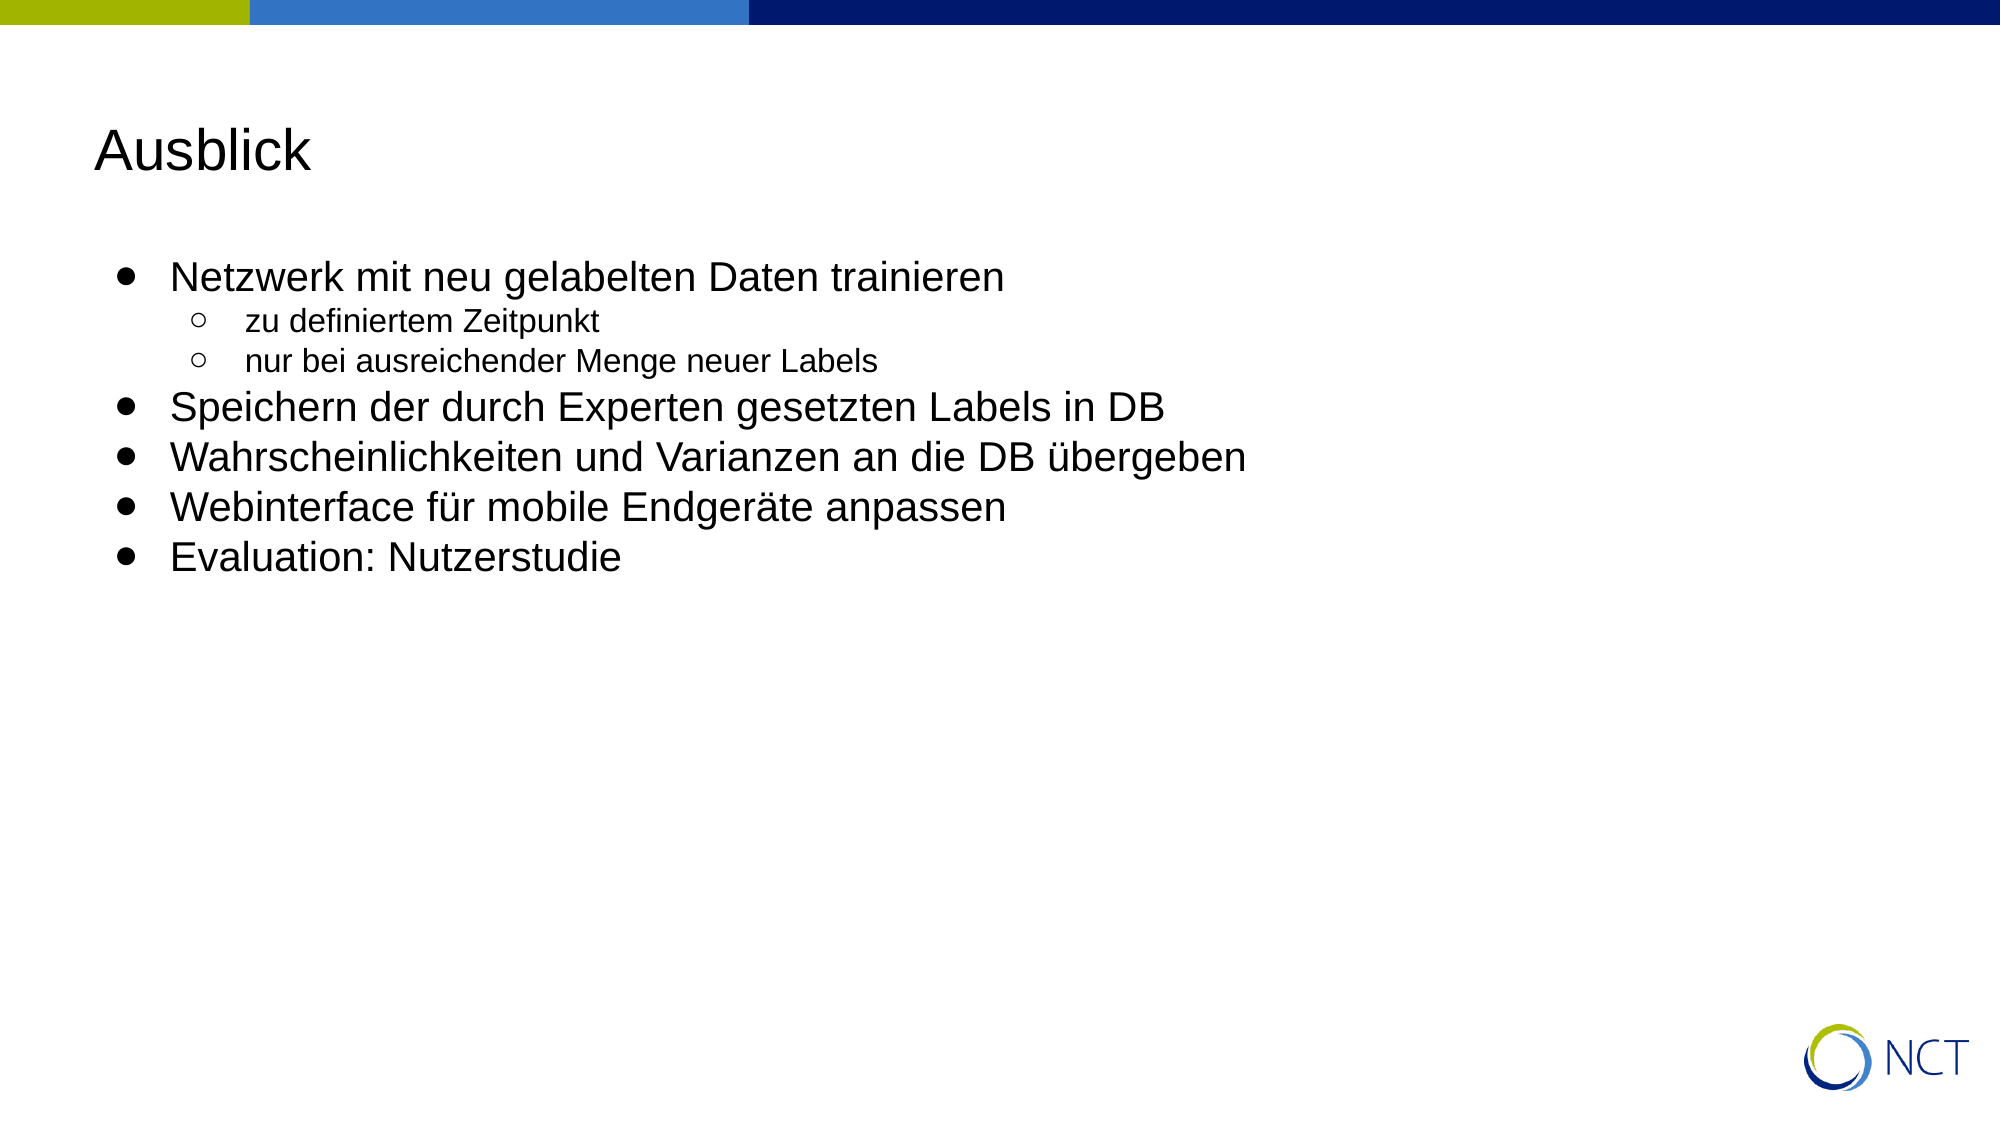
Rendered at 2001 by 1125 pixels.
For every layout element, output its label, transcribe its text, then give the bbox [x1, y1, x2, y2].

picture [1804, 1024, 1969, 1091]
list Netzwerk mit neu gelabelten Daten trainieren zu definiertem Zeitpunkt nur bei ausreichender Menge neuer Labels Speichern der durch Experten gesetzten Labels in DB Wahrscheinlichkeiten und Varianzen an die DB übergeben Webinterface für mobile Endgeräte anpassen Evaluation: Nutzerstudie [94, 249, 1886, 988]
title Ausblick [94, 112, 1886, 249]
